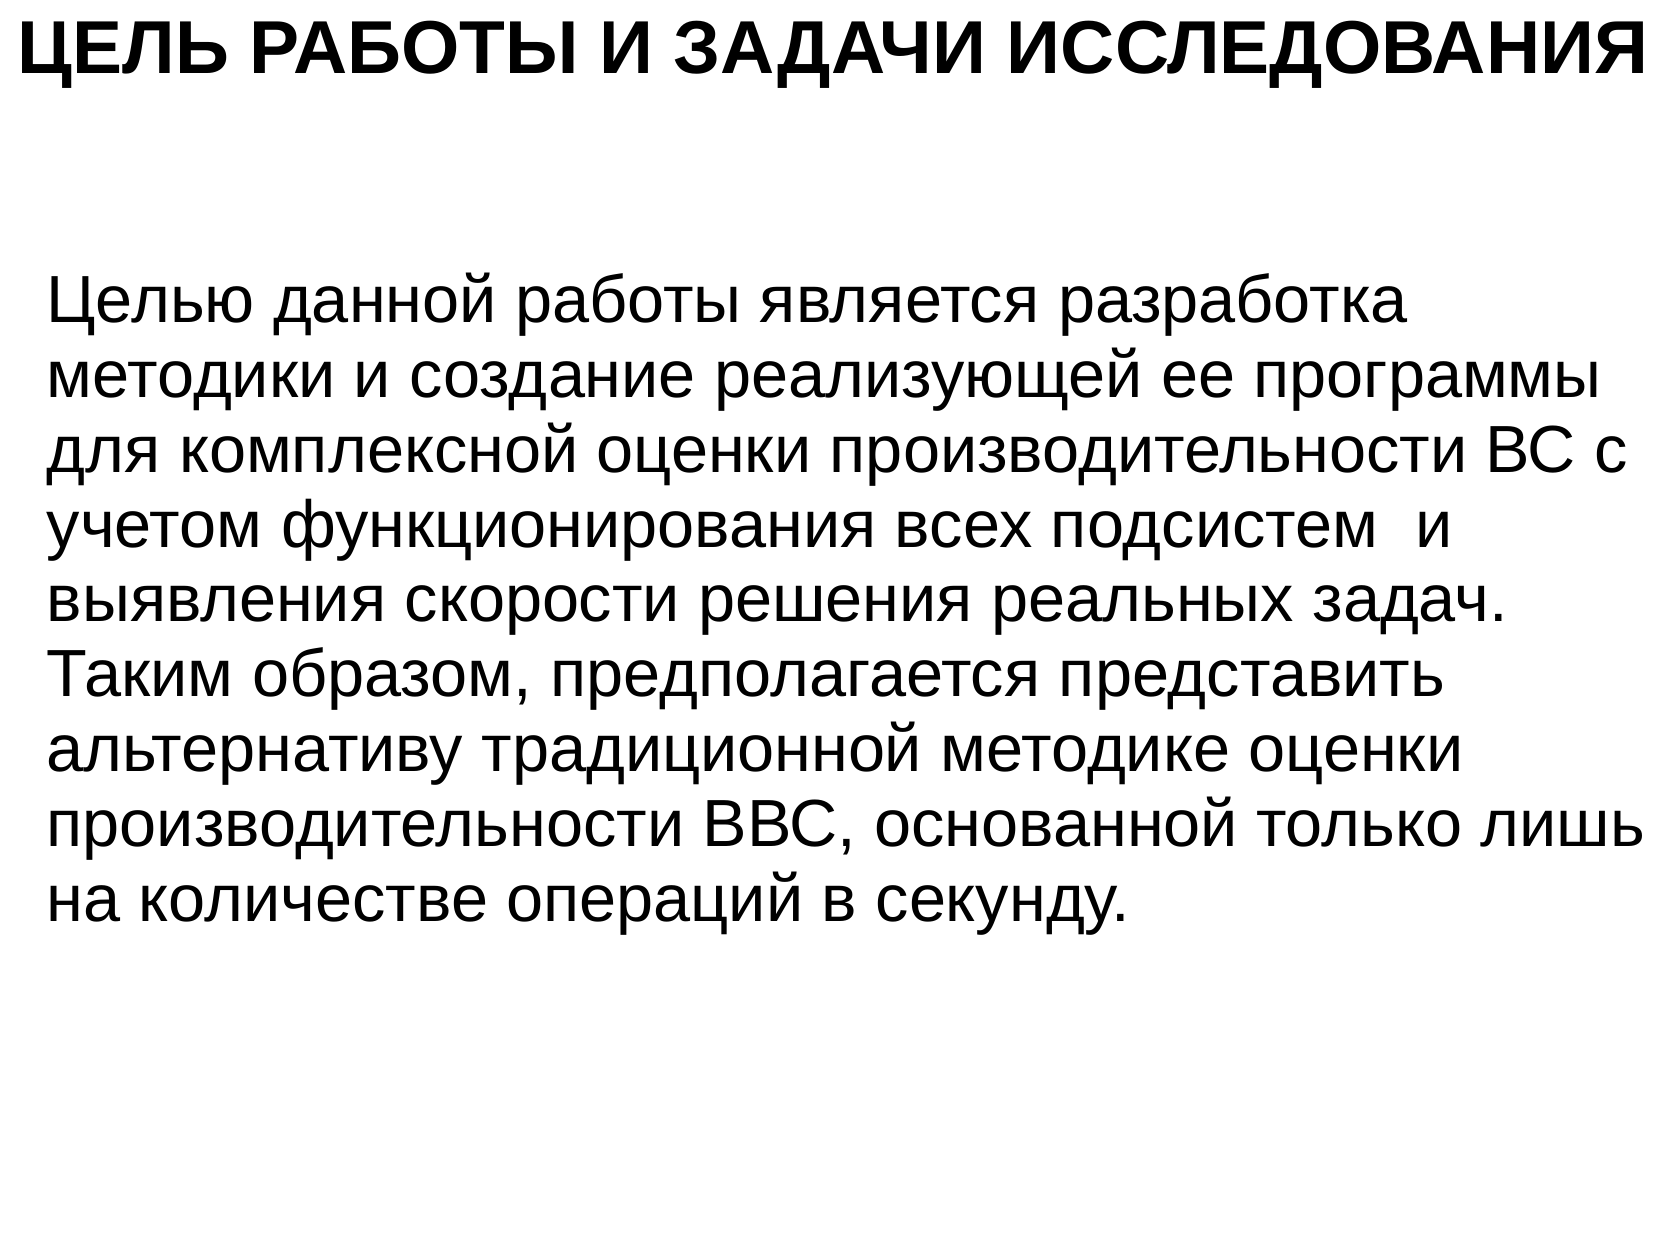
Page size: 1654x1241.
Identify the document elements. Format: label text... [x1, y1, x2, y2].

text_box Целью данной работы является разработка методики и создание реализующей ее программы для комплексной оценки производительности ВС с учетом функционирования всех подсистем и выявления скорости решения реальных задач. Таким образом, предполагается представить альтернативу традиционной методике оценки производительности ВВС, основанной только лишь на количестве операций в секунду. [31, 255, 1654, 1013]
title ЦЕЛЬ РАБОТЫ И ЗАДАЧИ ИССЛЕДОВАНИЯ [0, 0, 1654, 136]
